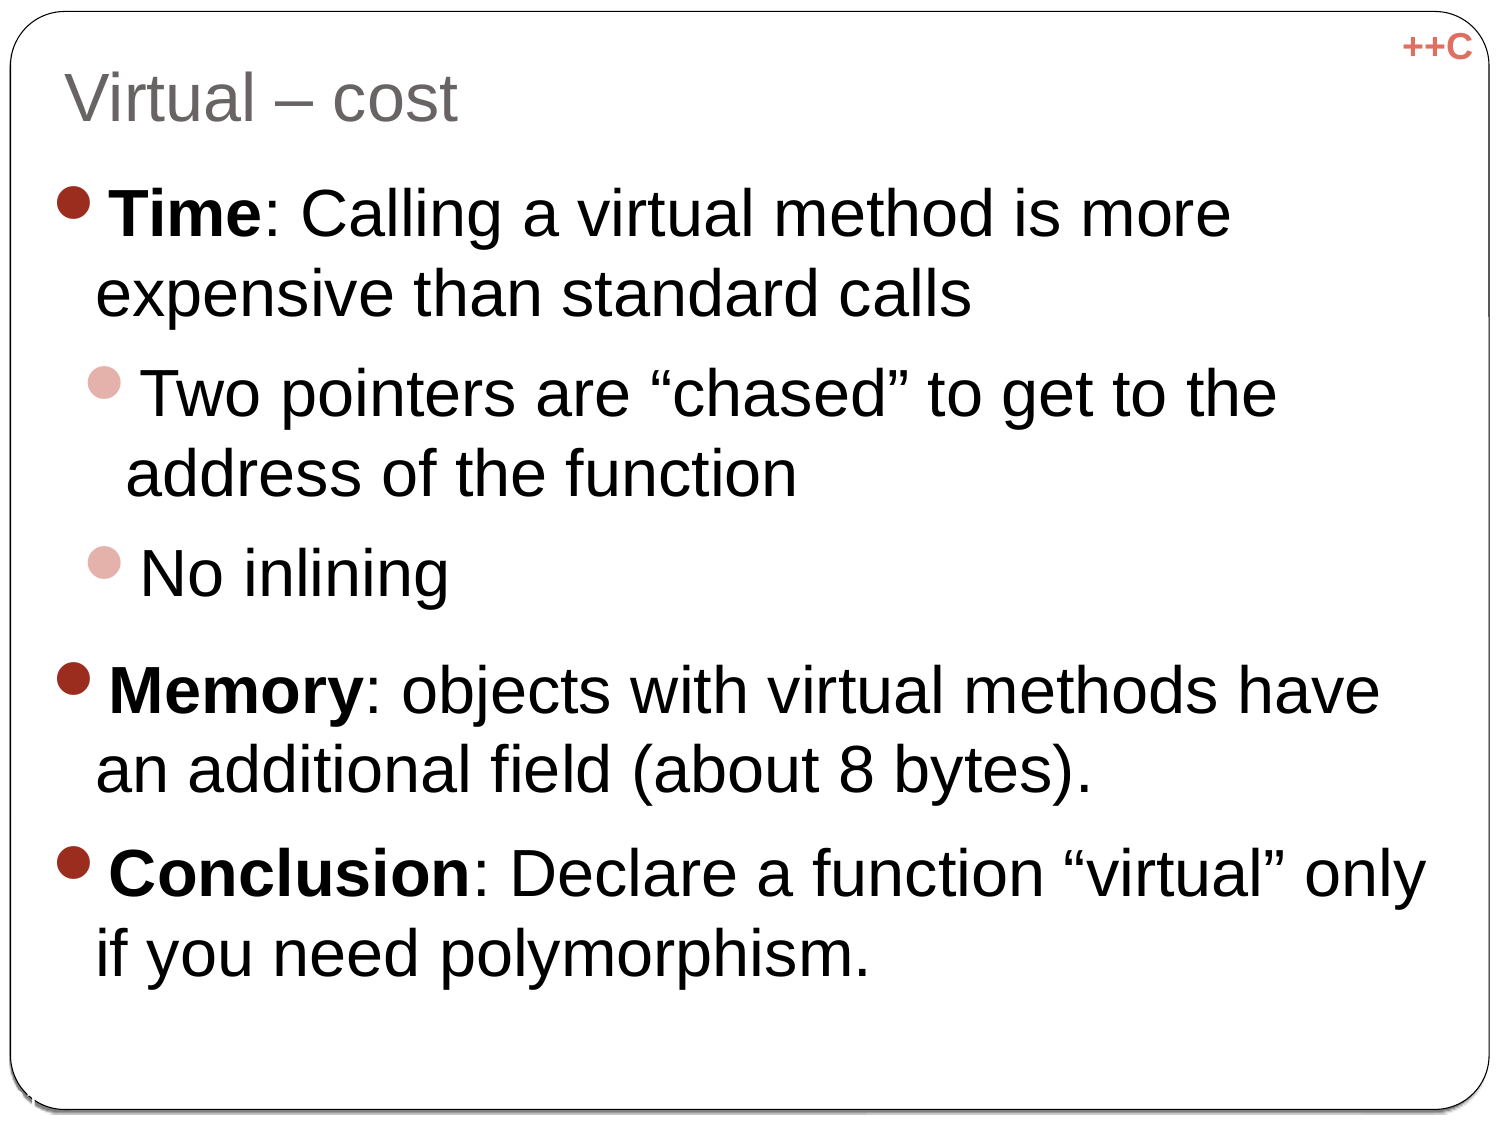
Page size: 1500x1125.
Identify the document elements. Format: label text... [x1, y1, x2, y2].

slide_number <number> [0, 1074, 50, 1125]
title Virtual – cost [50, 45, 1450, 150]
list Time: Calling a virtual method is more expensive than standard calls Two pointers are “chased” to get to the address of the function No inlining Memory: objects with virtual methods have an additional field (about 8 bytes). Conclusion: Declare a function “virtual” only if you need polymorphism. [37, 162, 1463, 1088]
